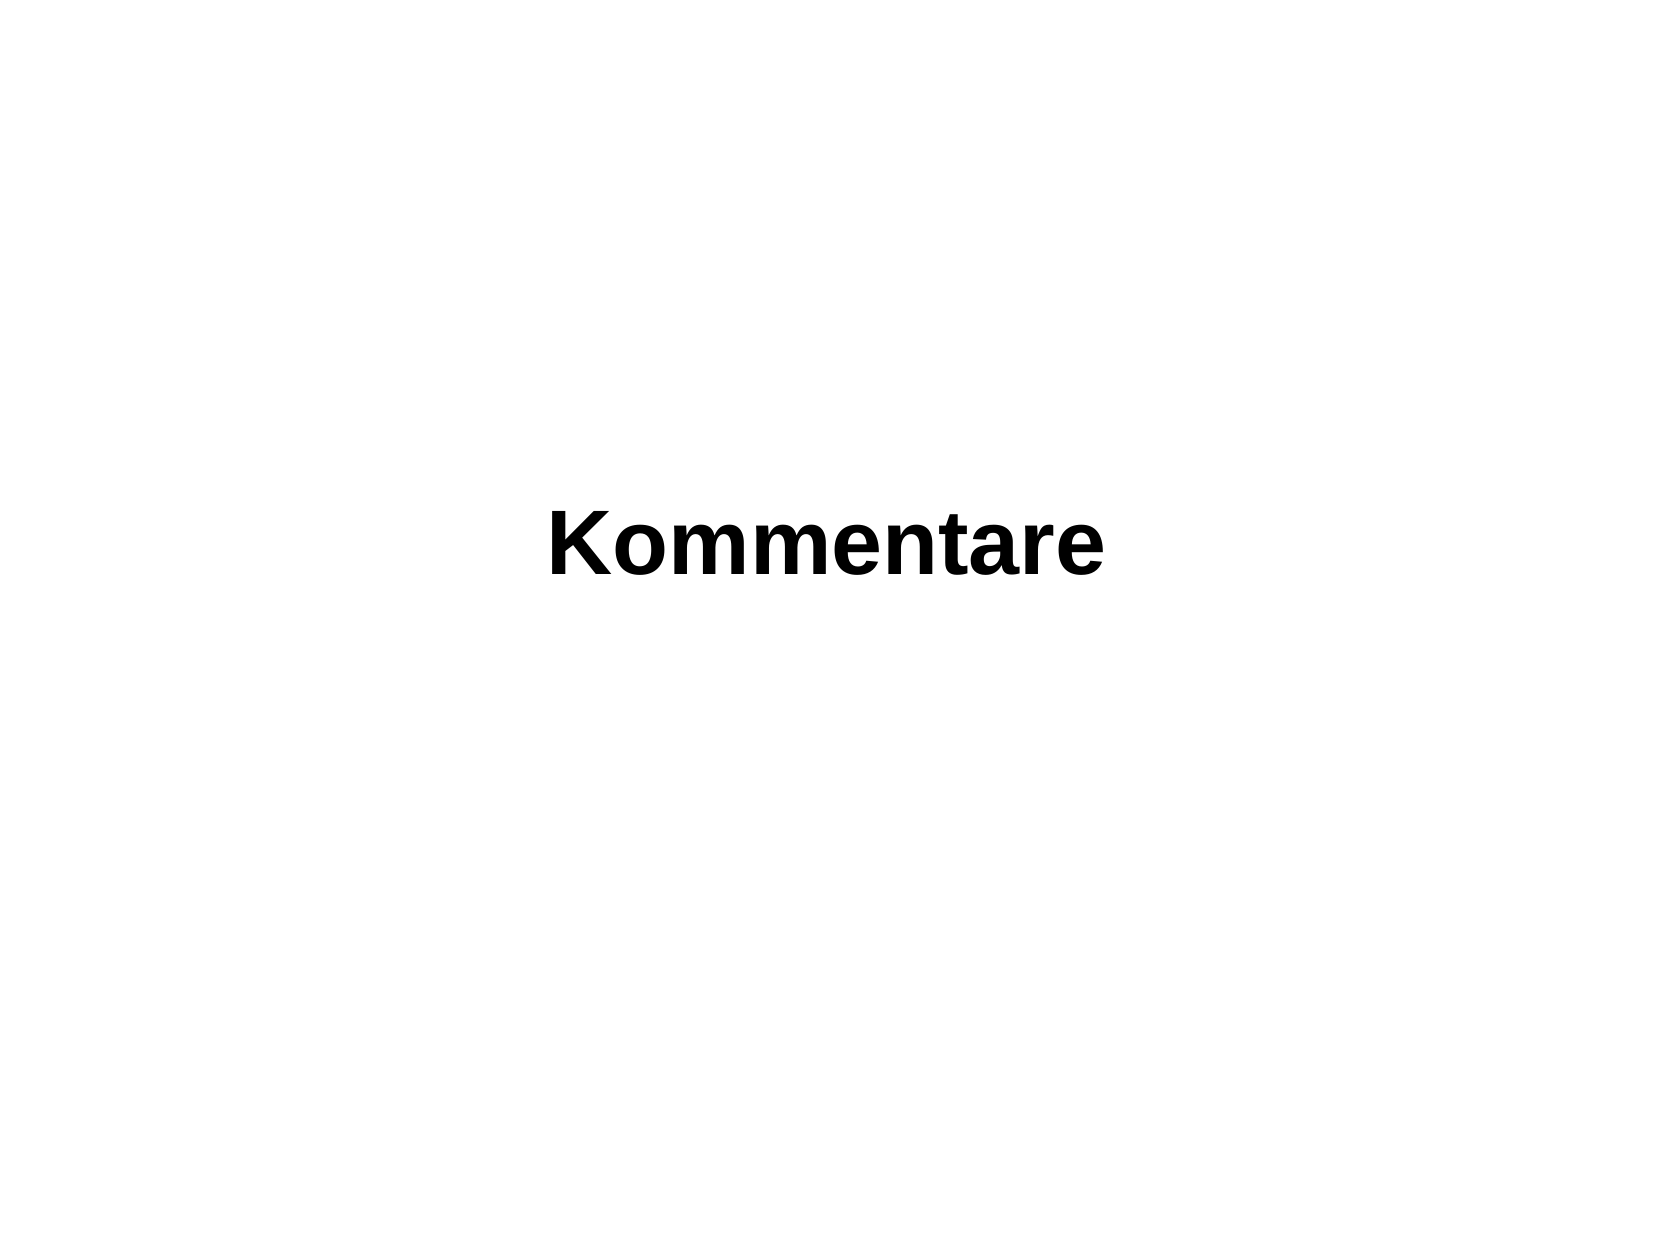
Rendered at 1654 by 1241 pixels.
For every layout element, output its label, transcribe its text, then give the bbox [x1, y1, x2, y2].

title Kommentare [82, 439, 1571, 647]
